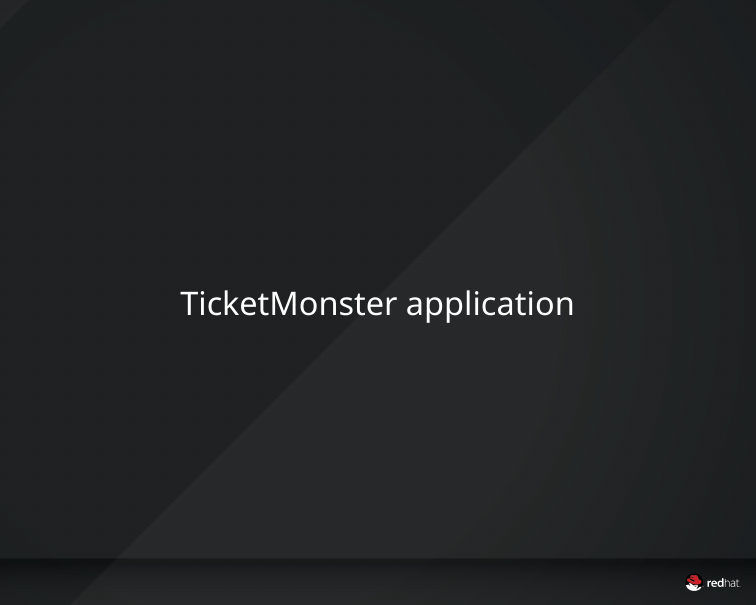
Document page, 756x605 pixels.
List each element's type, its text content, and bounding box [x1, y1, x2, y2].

subtitle TicketMonster application [0, 0, 756, 605]
